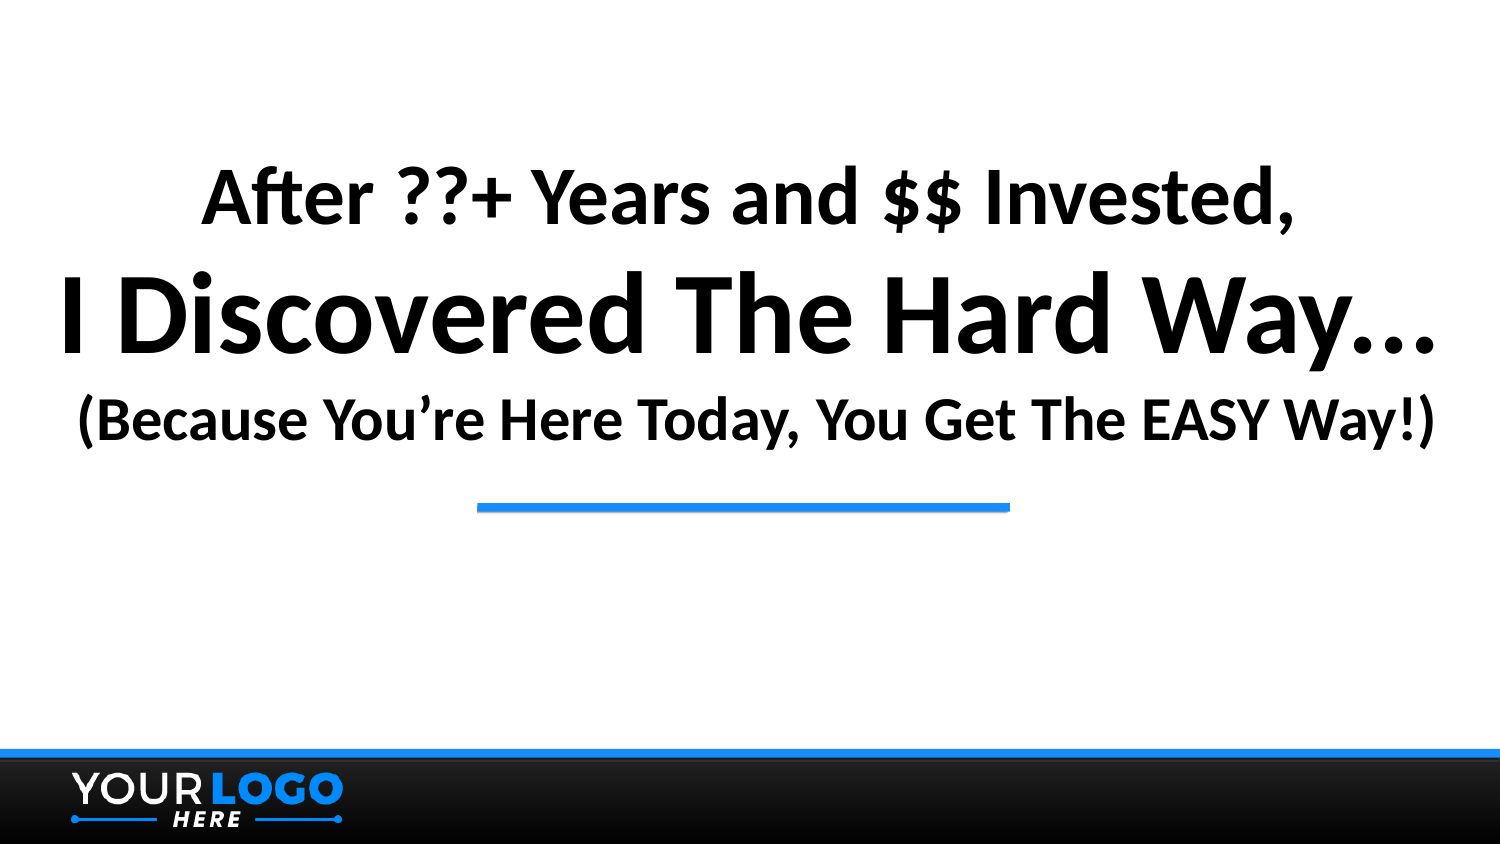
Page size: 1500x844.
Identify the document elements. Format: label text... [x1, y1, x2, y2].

picture [66, 766, 346, 831]
text_box I Discovered The Hard Way... [0, 229, 1500, 385]
text_box (Because You’re Here Today, You Get The EASY Way!) [7, 369, 1500, 460]
text_box After ??+ Years and $$ Invested, [0, 133, 1500, 229]
text_box [477, 503, 1010, 512]
